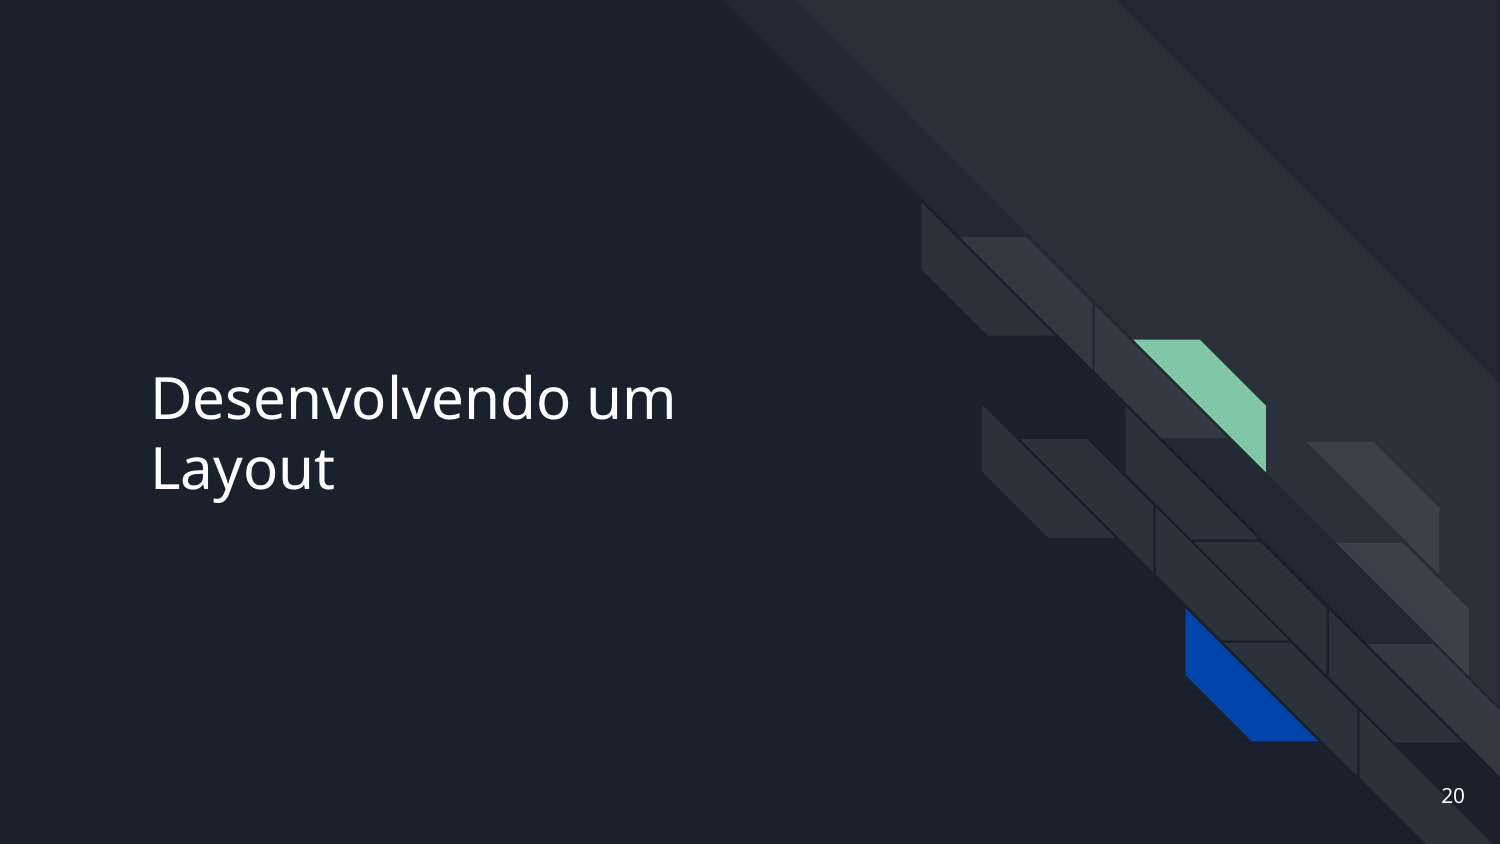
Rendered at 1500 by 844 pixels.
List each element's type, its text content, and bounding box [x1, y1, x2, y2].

title Desenvolvendo um Layout [135, 142, 888, 720]
slide_number <número> [1389, 764, 1480, 830]
